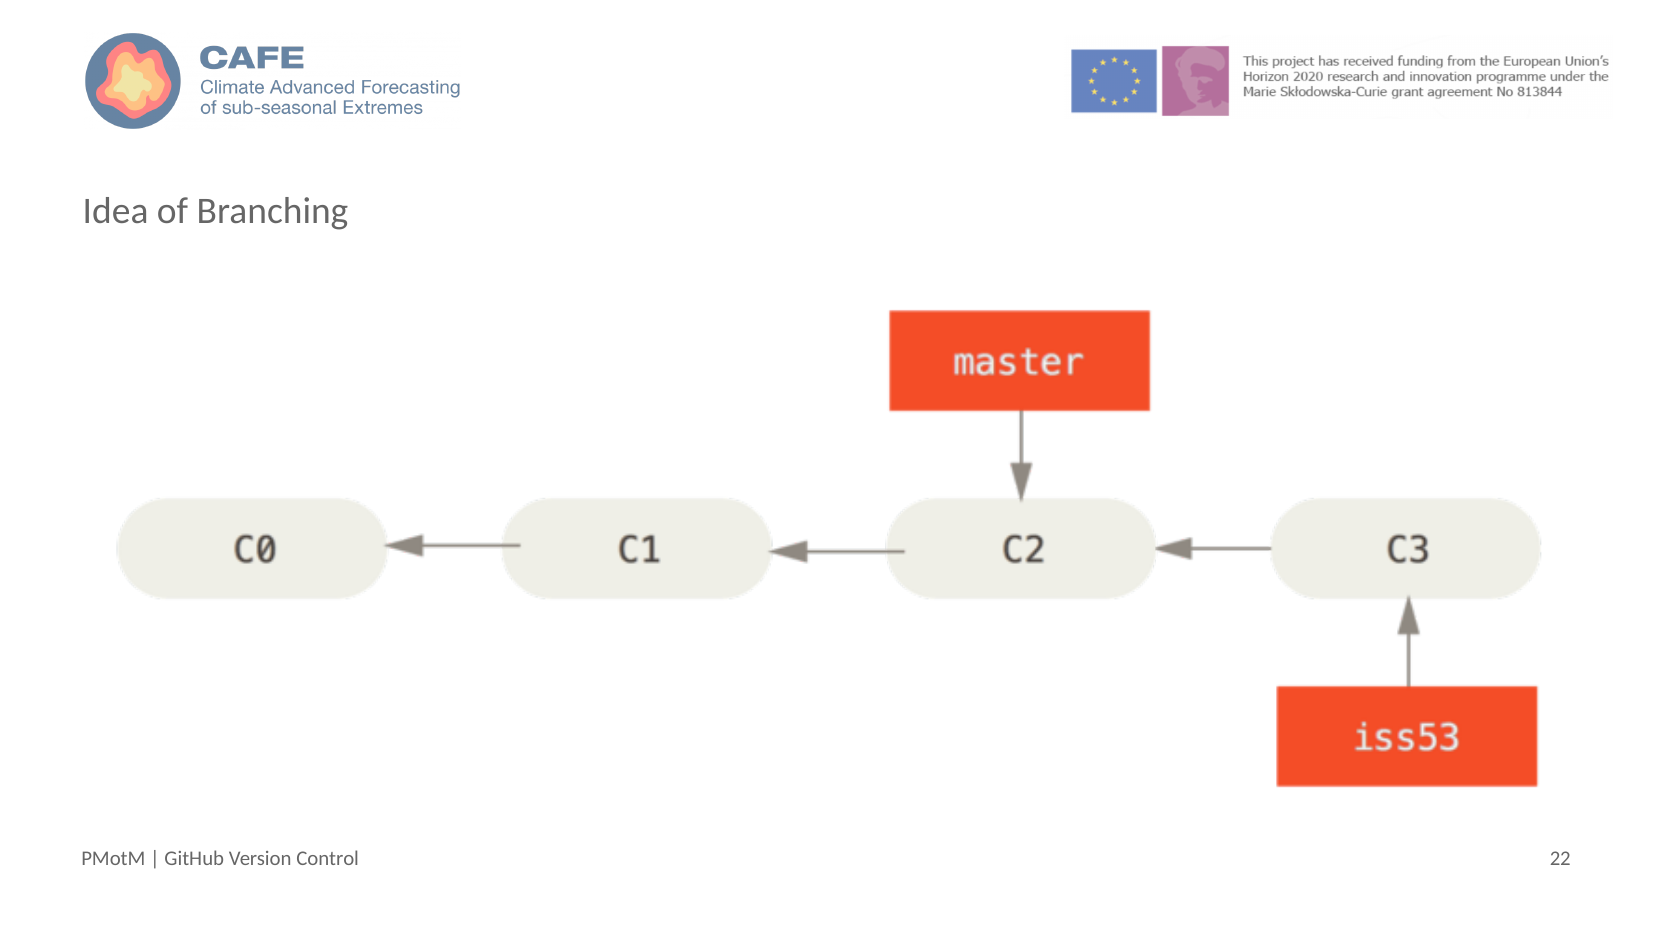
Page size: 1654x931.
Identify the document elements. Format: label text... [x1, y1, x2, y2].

picture [82, 271, 1571, 827]
title Idea of Branching [82, 183, 1571, 246]
